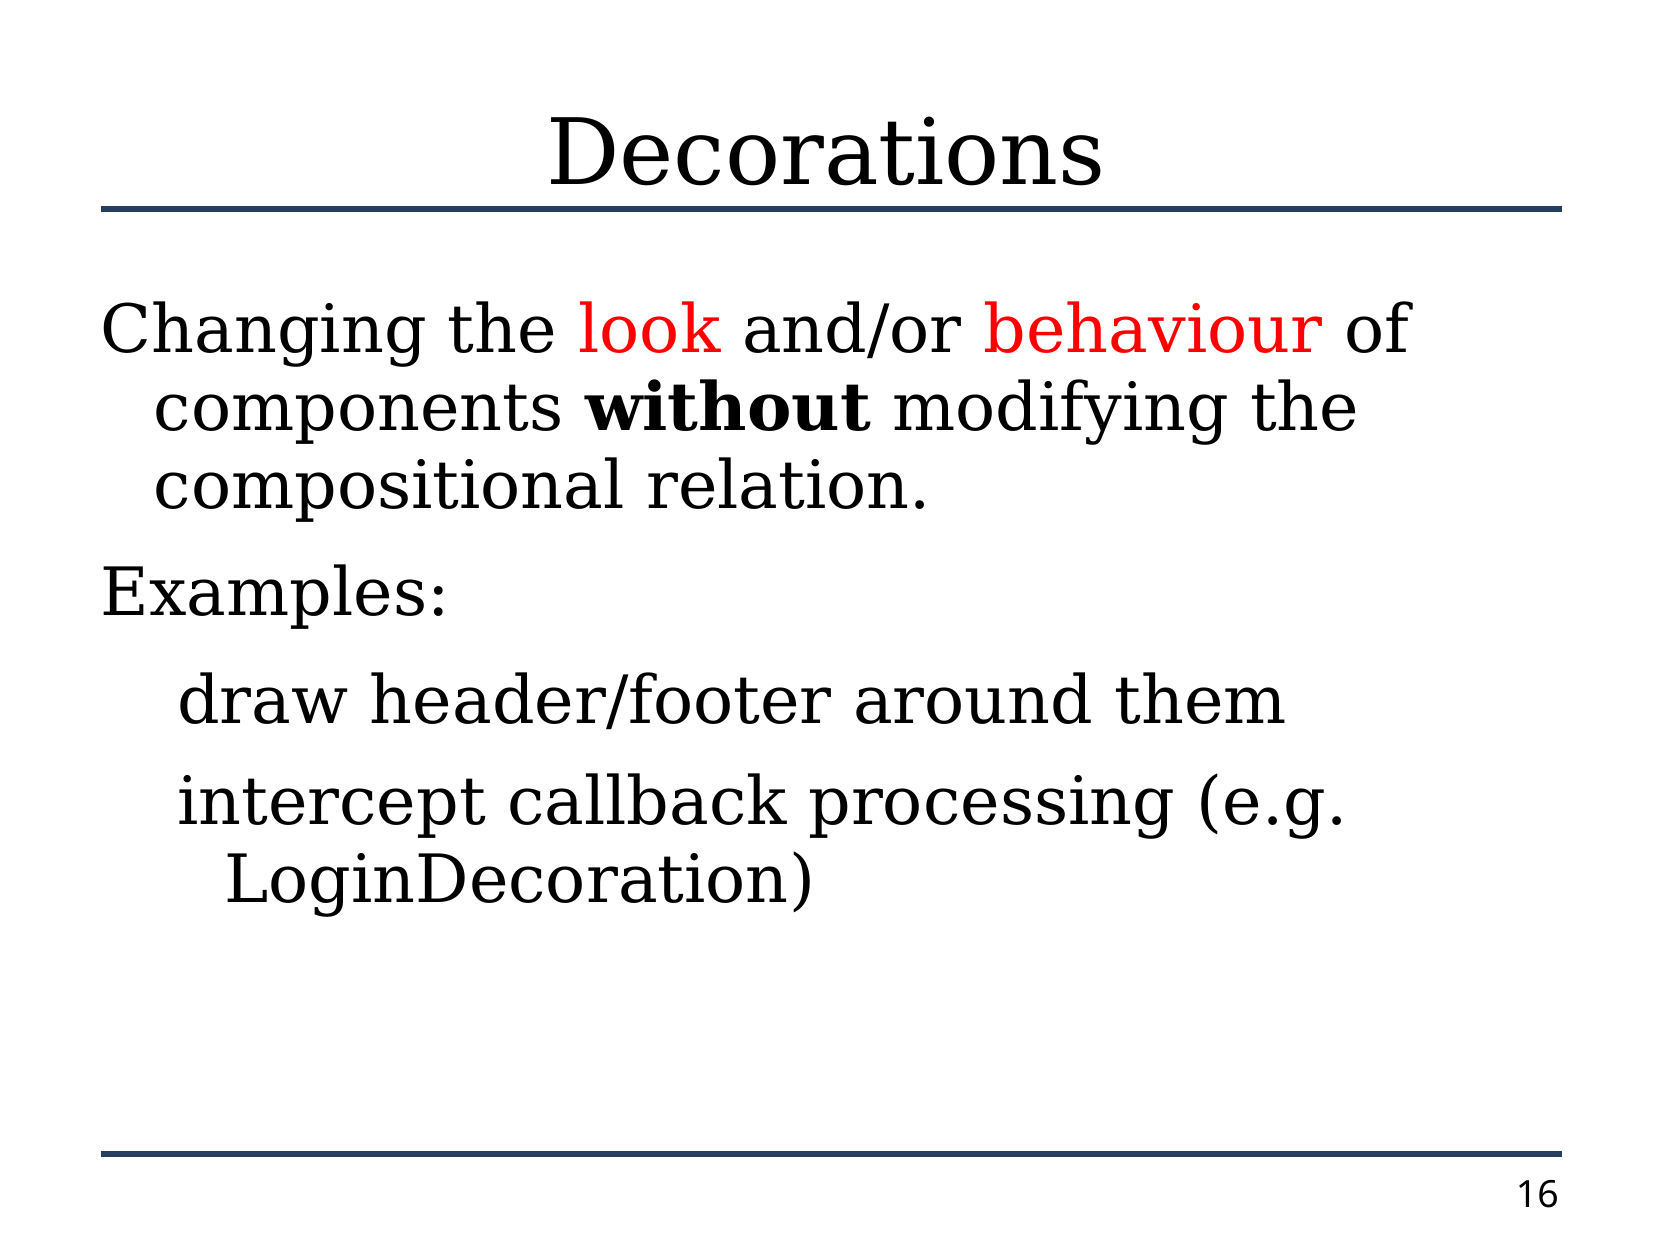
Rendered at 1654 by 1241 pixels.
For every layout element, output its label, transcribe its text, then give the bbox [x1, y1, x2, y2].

title Decorations [82, 49, 1571, 257]
list Changing the look and/or behaviour of components without modifying the compositional relation. Examples: draw header/footer around them intercept callback processing (e.g. LoginDecoration) [82, 290, 1571, 1109]
